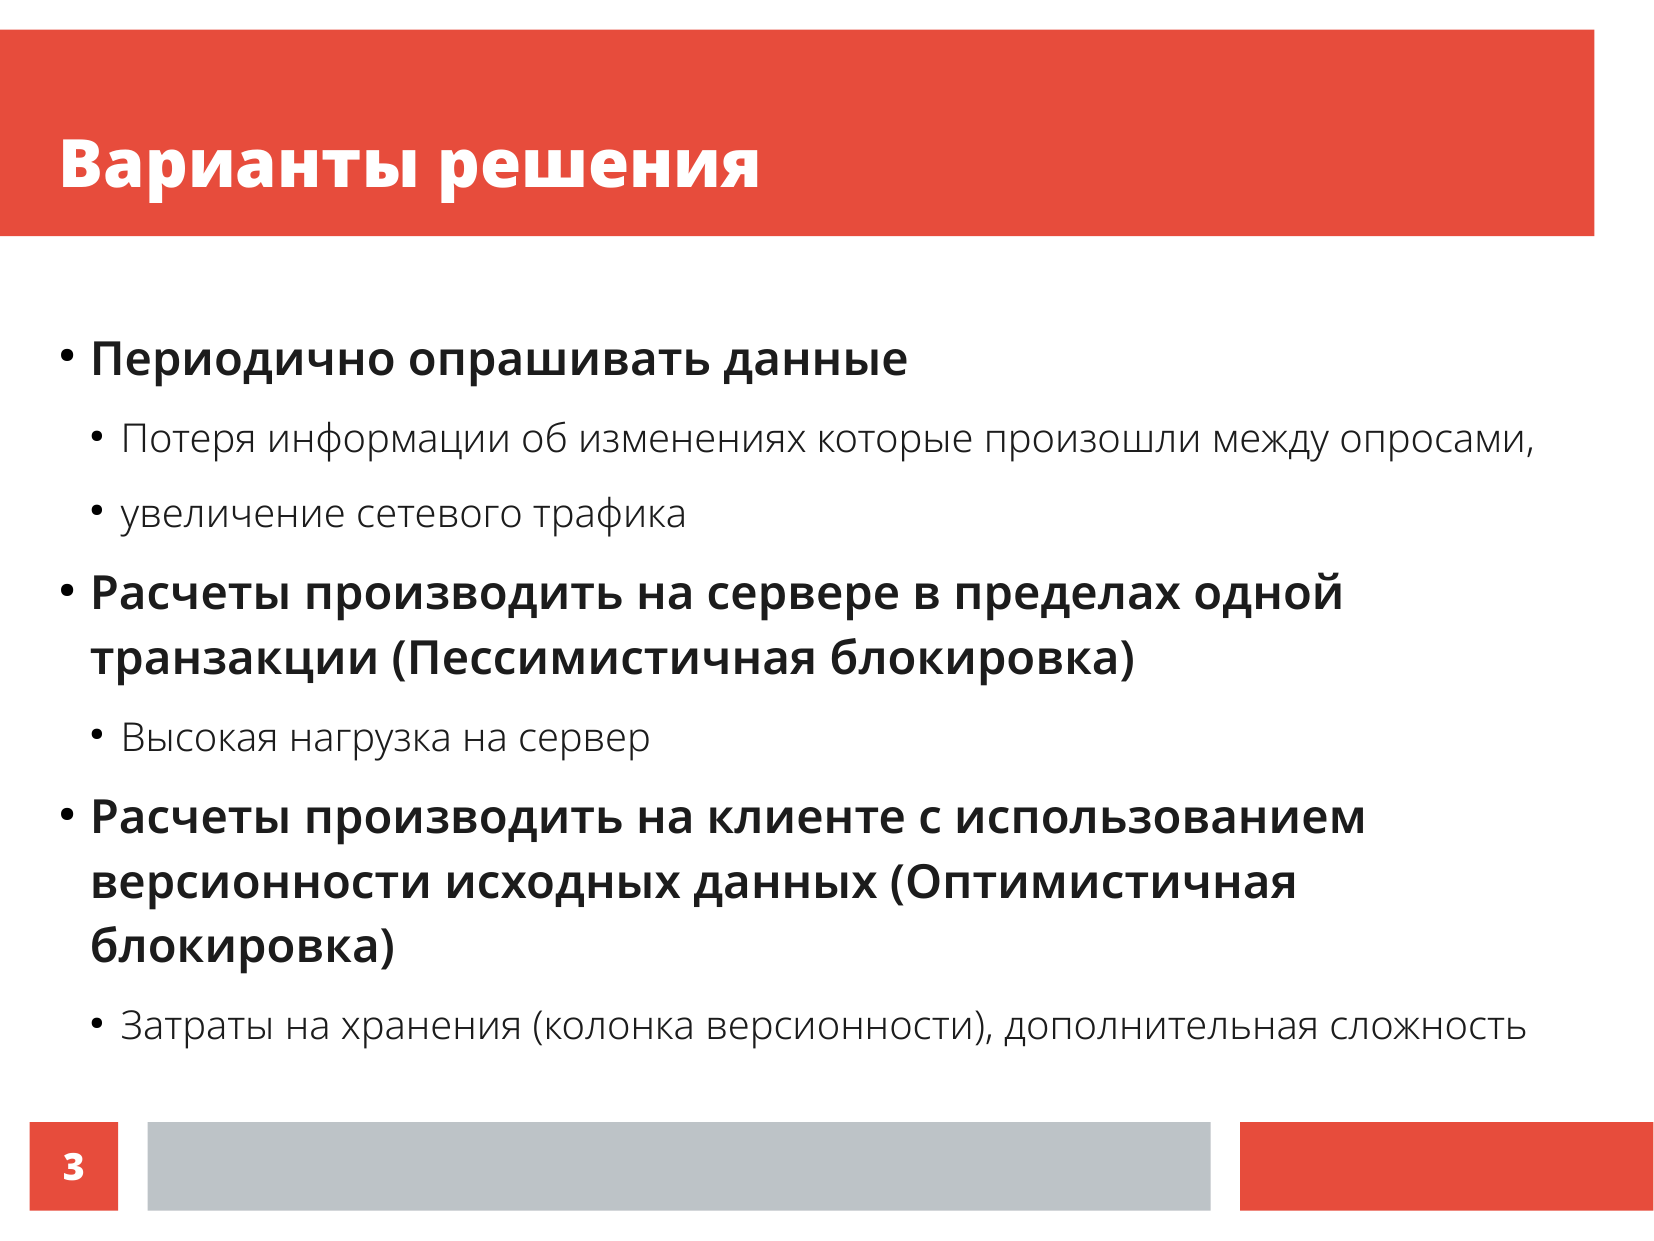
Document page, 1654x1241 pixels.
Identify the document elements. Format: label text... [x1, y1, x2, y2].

title Варианты решения [59, 59, 1595, 207]
list Периодично опрашивать данные Потеря информации об изменениях которые произошли между опросами, увеличение сетевого трафика Расчеты производить на сервере в пределах одной транзакции (Пессимистичная блокировка) Высокая нагрузка на сервер Расчеты производить на клиенте с использованием версионности исходных данных (Оптимистичная блокировка) Затраты на хранения (колонка версионности), дополнительная сложность [59, 324, 1565, 1093]
